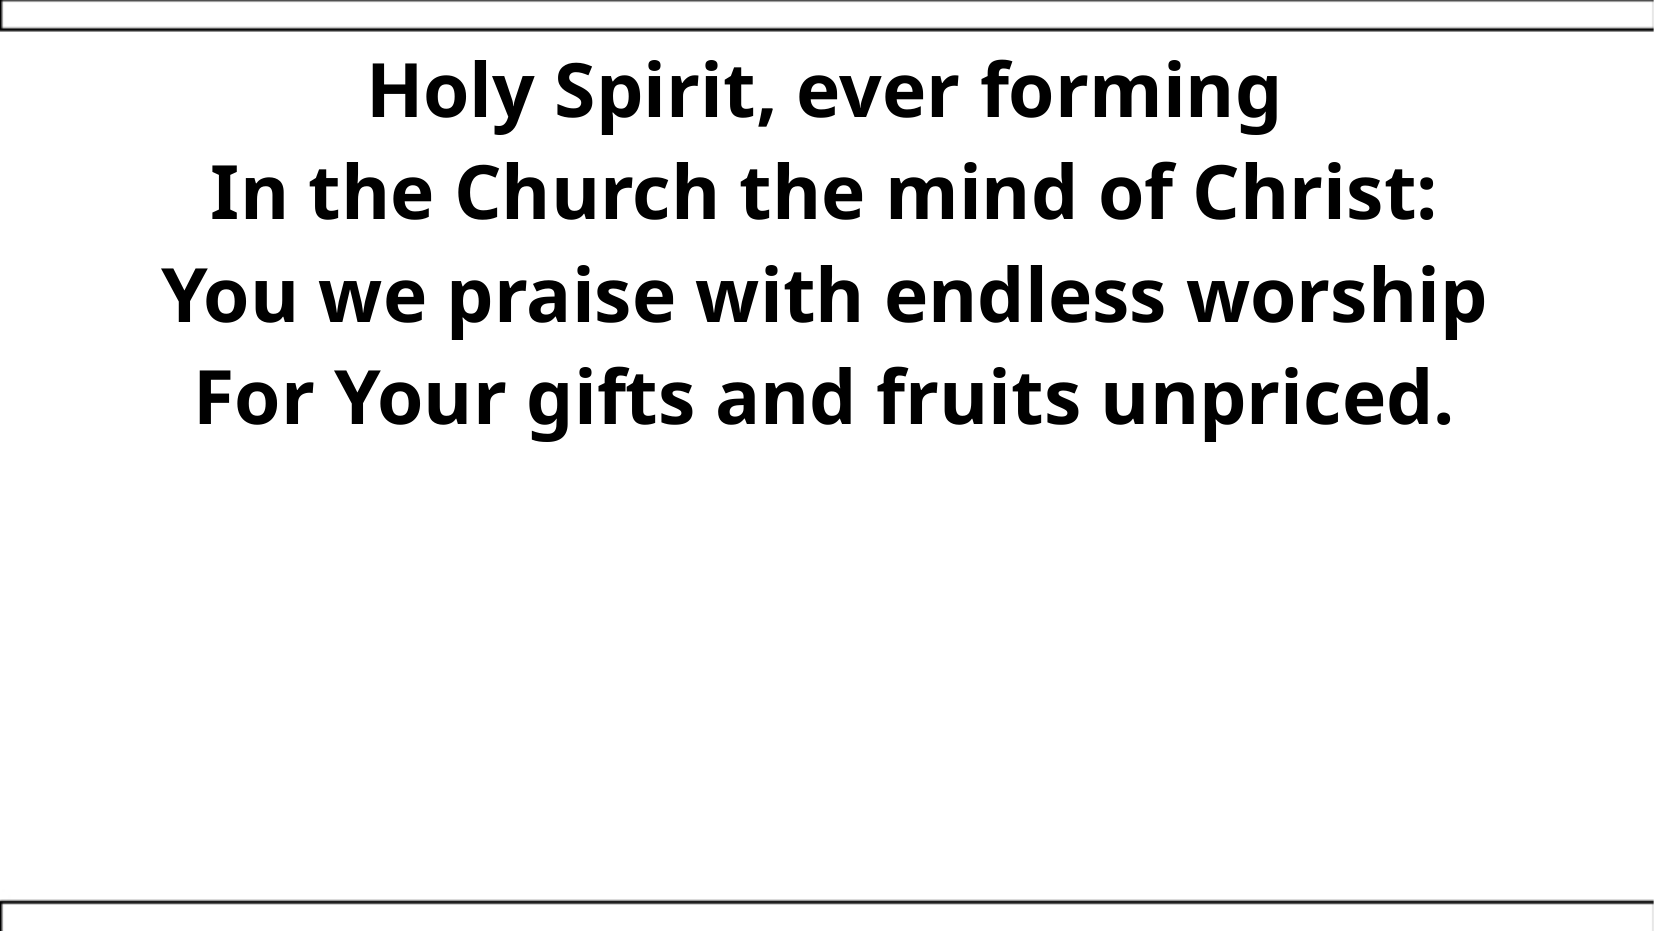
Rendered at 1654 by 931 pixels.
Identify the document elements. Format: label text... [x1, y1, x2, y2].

picture [0, 0, 1654, 931]
text_box Holy Spirit, ever forming In the Church the mind of Christ: You we praise with endless worship For Your gifts and fruits unpriced. [90, 30, 1561, 445]
